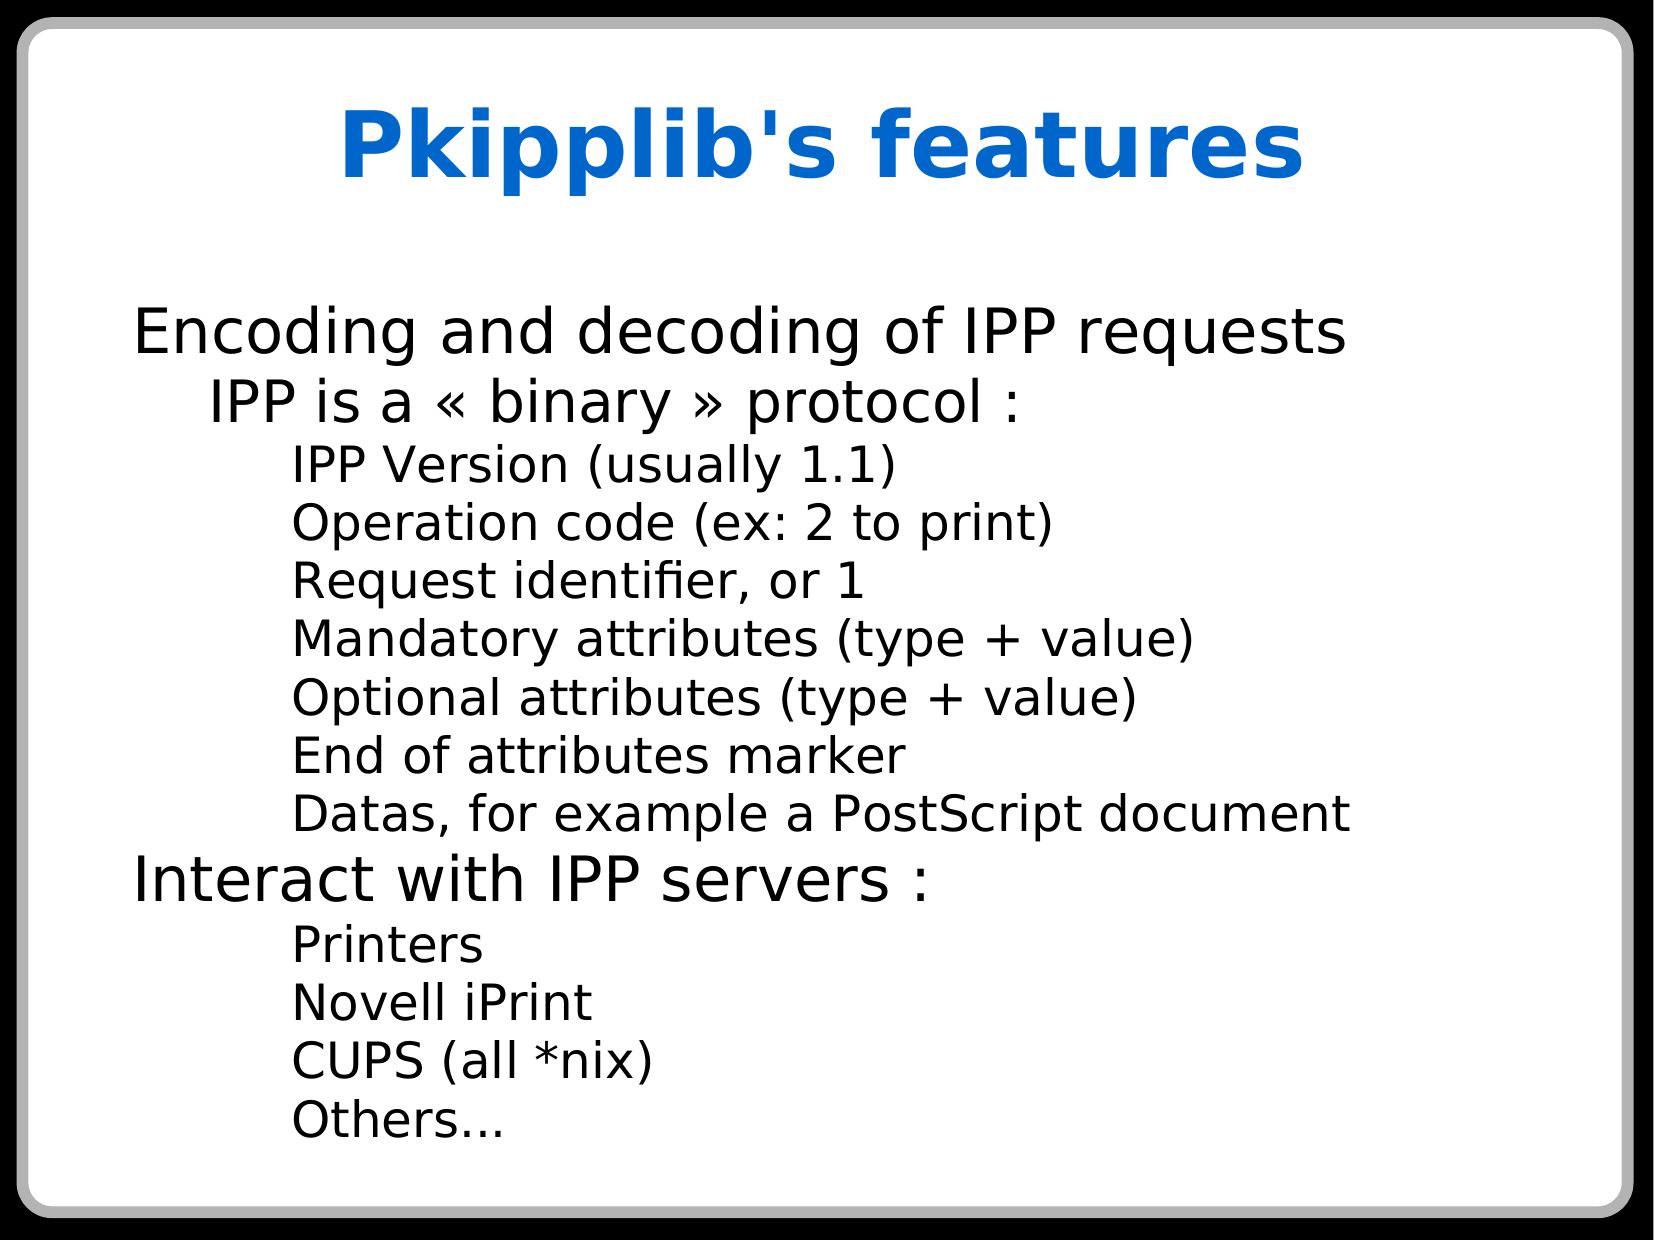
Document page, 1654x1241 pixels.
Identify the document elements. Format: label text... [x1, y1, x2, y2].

list Encoding and decoding of IPP requests IPP is a « binary » protocol : IPP Version (usually 1.1) Operation code (ex: 2 to print) Request identifier, or 1 Mandatory attributes (type + value) Optional attributes (type + value) End of attributes marker Datas, for example a PostScript document Interact with IPP servers : Printers Novell iPrint CUPS (all *nix) Others... [114, 295, 1536, 1150]
title Pkipplib's features [67, 91, 1577, 199]
